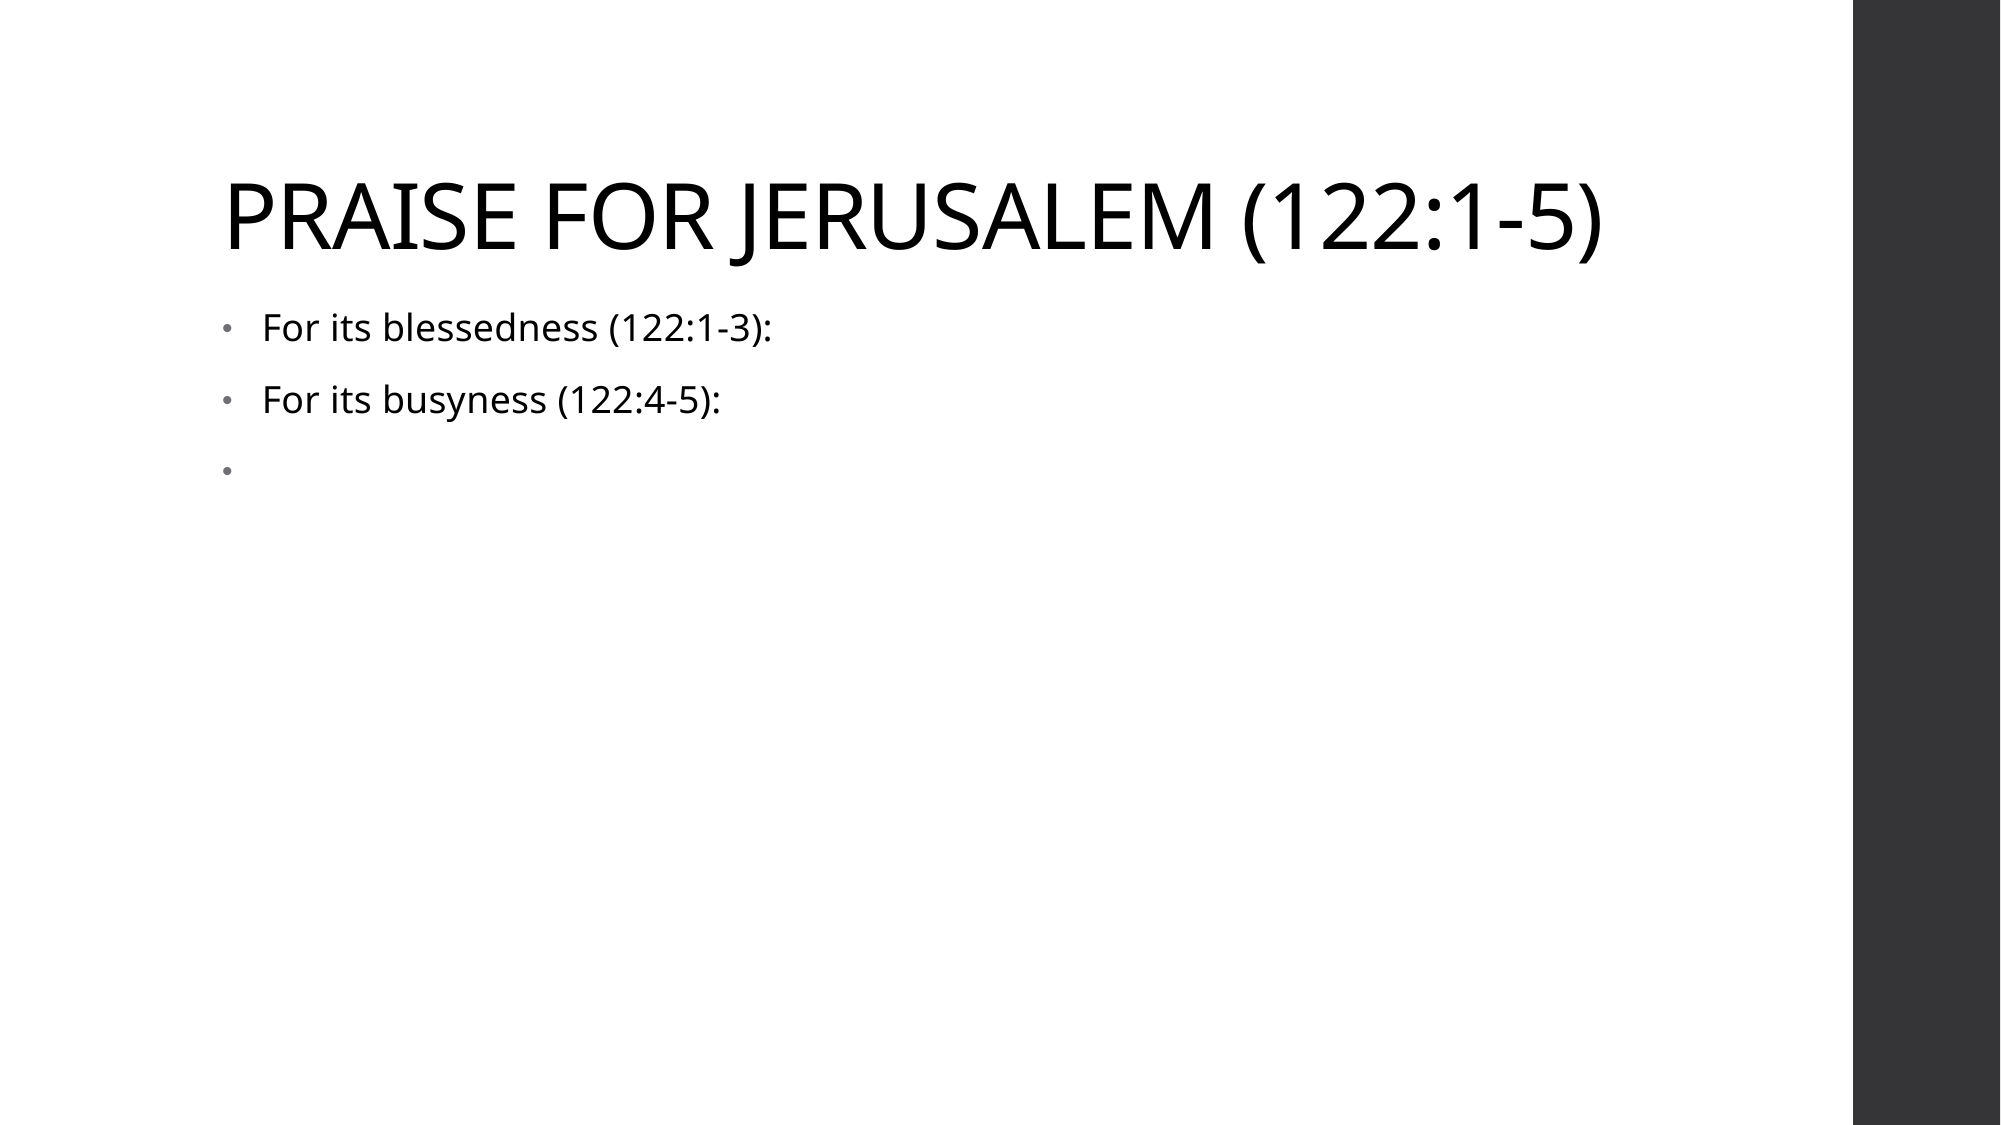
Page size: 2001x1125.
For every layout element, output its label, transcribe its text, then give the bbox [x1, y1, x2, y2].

title PRAISE FOR JERUSALEM (122:1-5) [206, 60, 1797, 278]
list For its blessedness (122:1-3): For its busyness (122:4-5): [206, 299, 1617, 1014]
